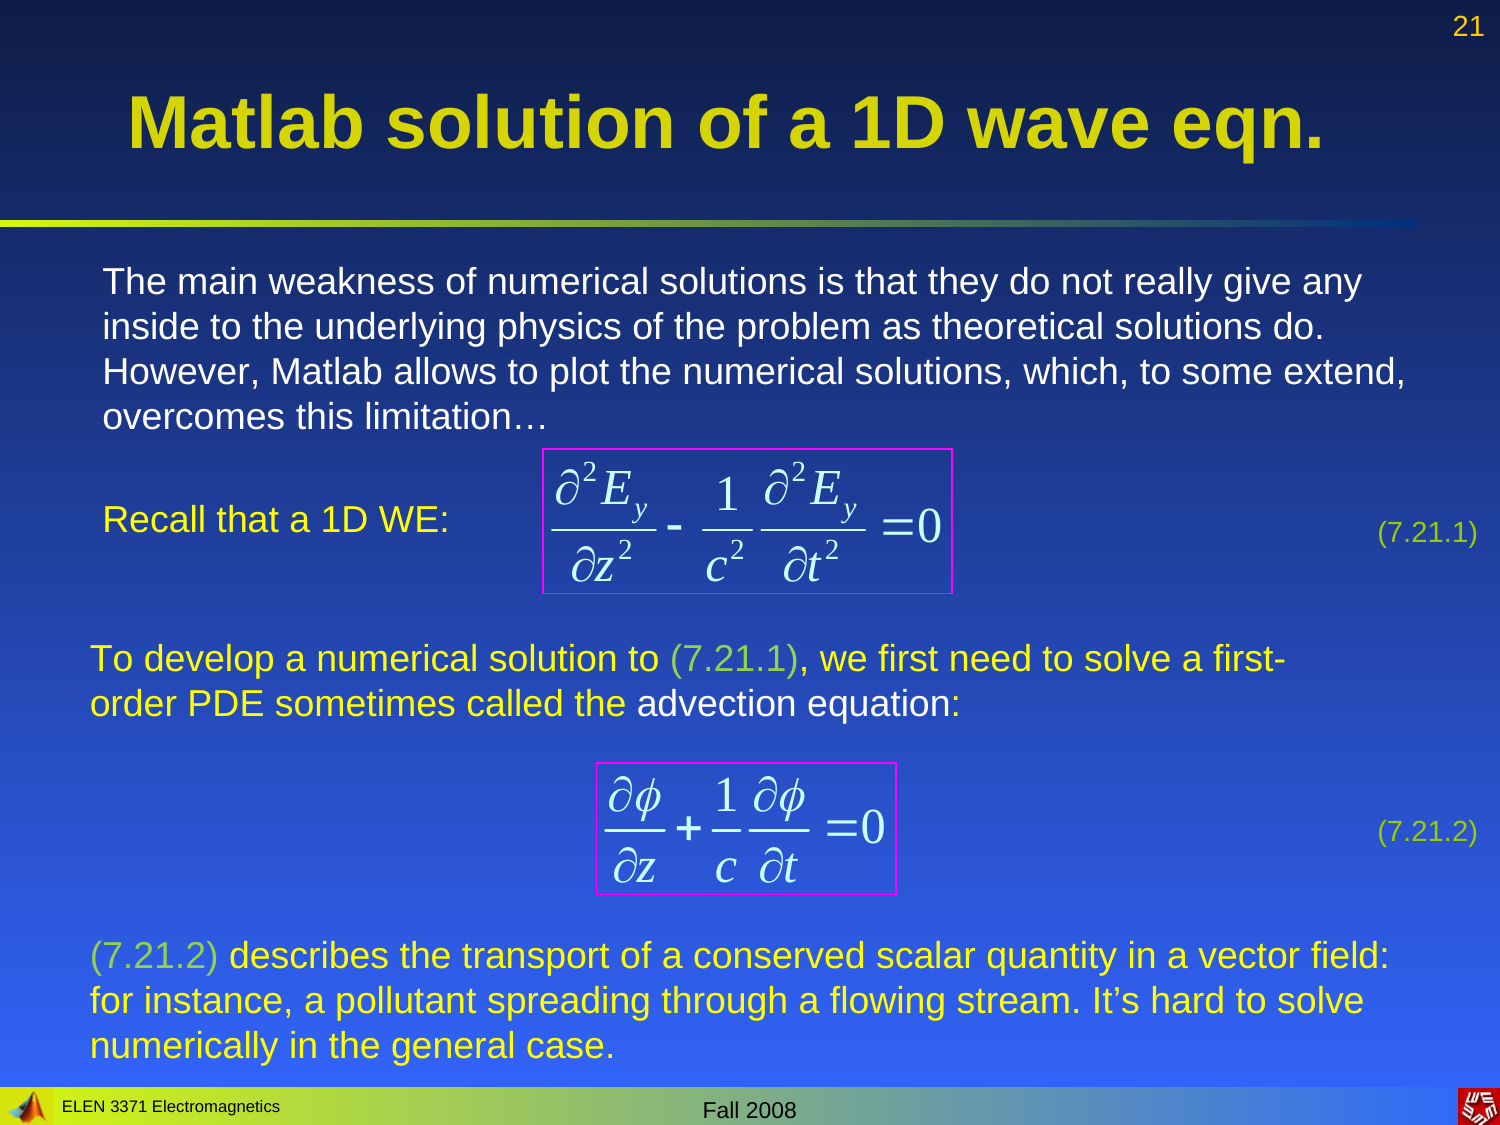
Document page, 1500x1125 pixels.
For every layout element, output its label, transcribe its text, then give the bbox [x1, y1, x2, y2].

chart [597, 763, 896, 894]
picture [0, 1087, 54, 1125]
title Matlab solution of a 1D wave eqn. [112, 37, 1388, 201]
text_box The main weakness of numerical solutions is that they do not really give any inside to the underlying physics of the problem as theoretical solutions do. However, Matlab allows to plot the numerical solutions, which, to some extend, overcomes this limitation… [87, 249, 1438, 446]
text_box (7.21.2) [1362, 804, 1500, 856]
text_box (7.21.2) describes the transport of a conserved scalar quantity in a vector field: for instance, a pollutant spreading through a flowing stream. It’s hard to solve numerically in the general case. [75, 923, 1438, 1074]
chart [543, 450, 952, 593]
text_box Recall that a 1D WE: [87, 487, 475, 548]
text_box To develop a numerical solution to (7.21.1), we first need to solve a first-order PDE sometimes called the advection equation: [74, 626, 1388, 733]
picture [1458, 1088, 1500, 1125]
text_box (7.21.1) [1362, 505, 1500, 557]
